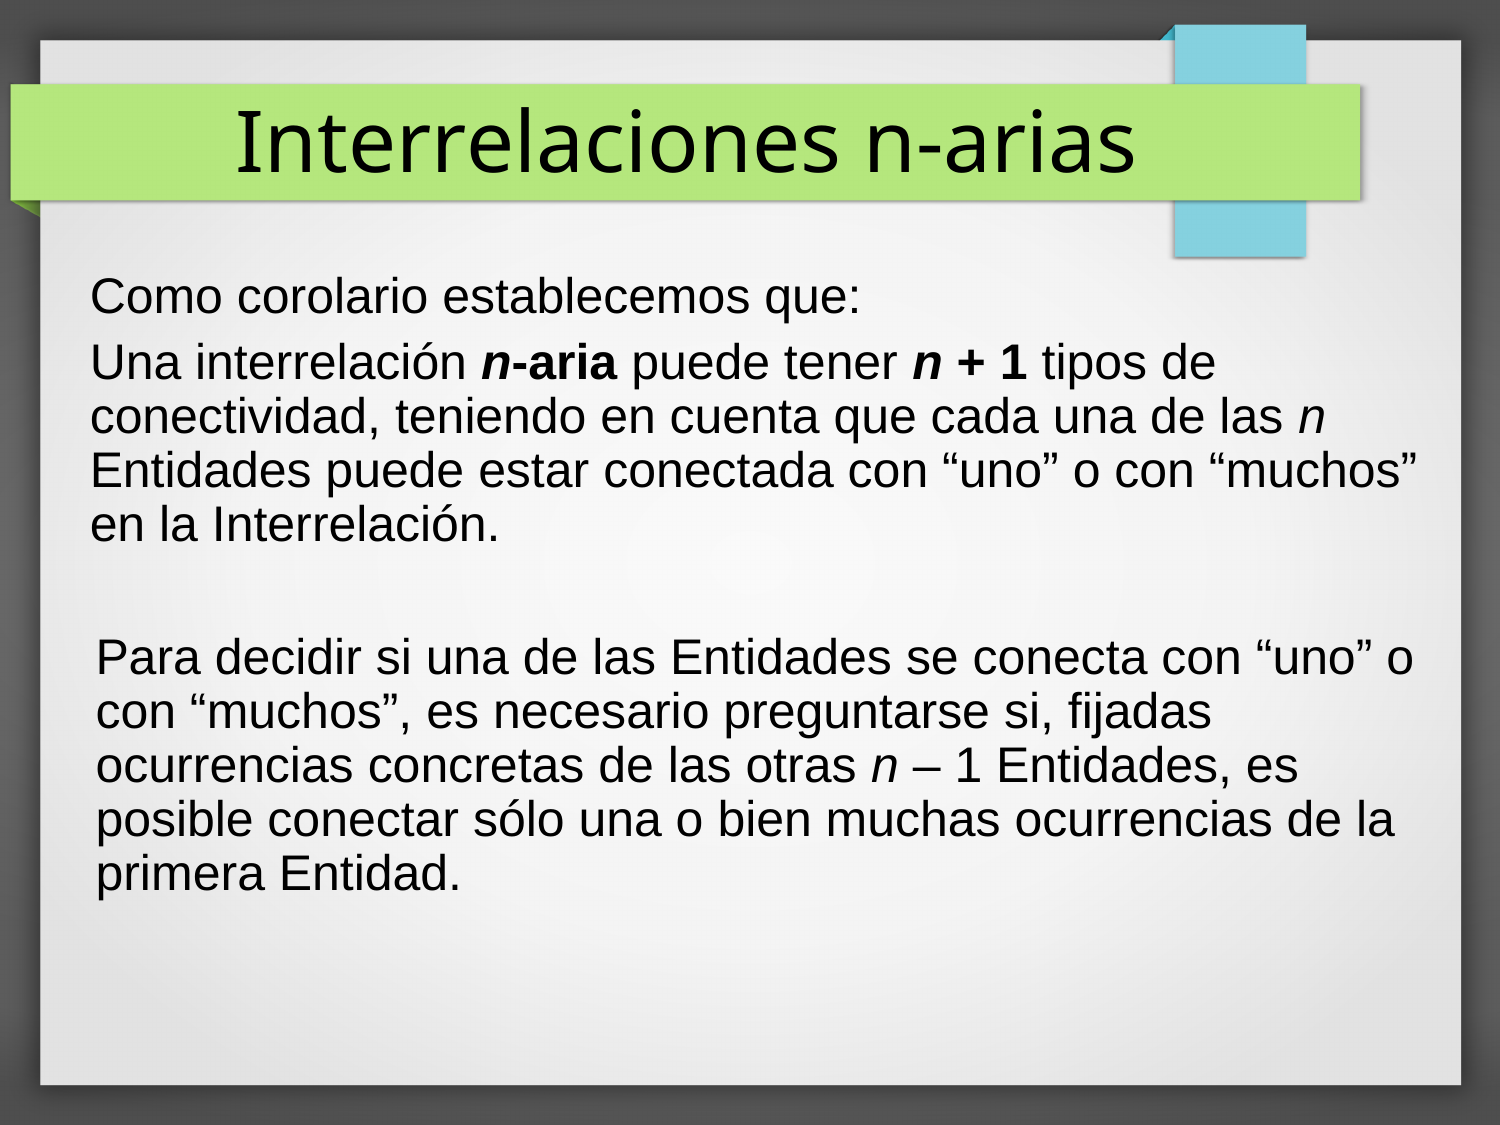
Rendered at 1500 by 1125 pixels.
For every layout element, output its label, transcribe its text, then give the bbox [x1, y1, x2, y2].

text_box Interrelaciones n-arias [74, 28, 1300, 249]
picture [0, 0, 1500, 1125]
text_box Como corolario establecemos que: Una interrelación n-aria puede tener n + 1 tipos de conectividad, teniendo en cuenta que cada una de las n Entidades puede estar conectada con “uno” o con “muchos” en la Interrelación. Para decidir si una de las Entidades se conecta con “uno” o con “muchos”, es necesario preguntarse si, fijadas ocurrencias concretas de las otras n – 1 Entidades, es posible conectar sólo una o bien muchas ocurrencias de la primera Entidad. [75, 262, 1442, 1005]
